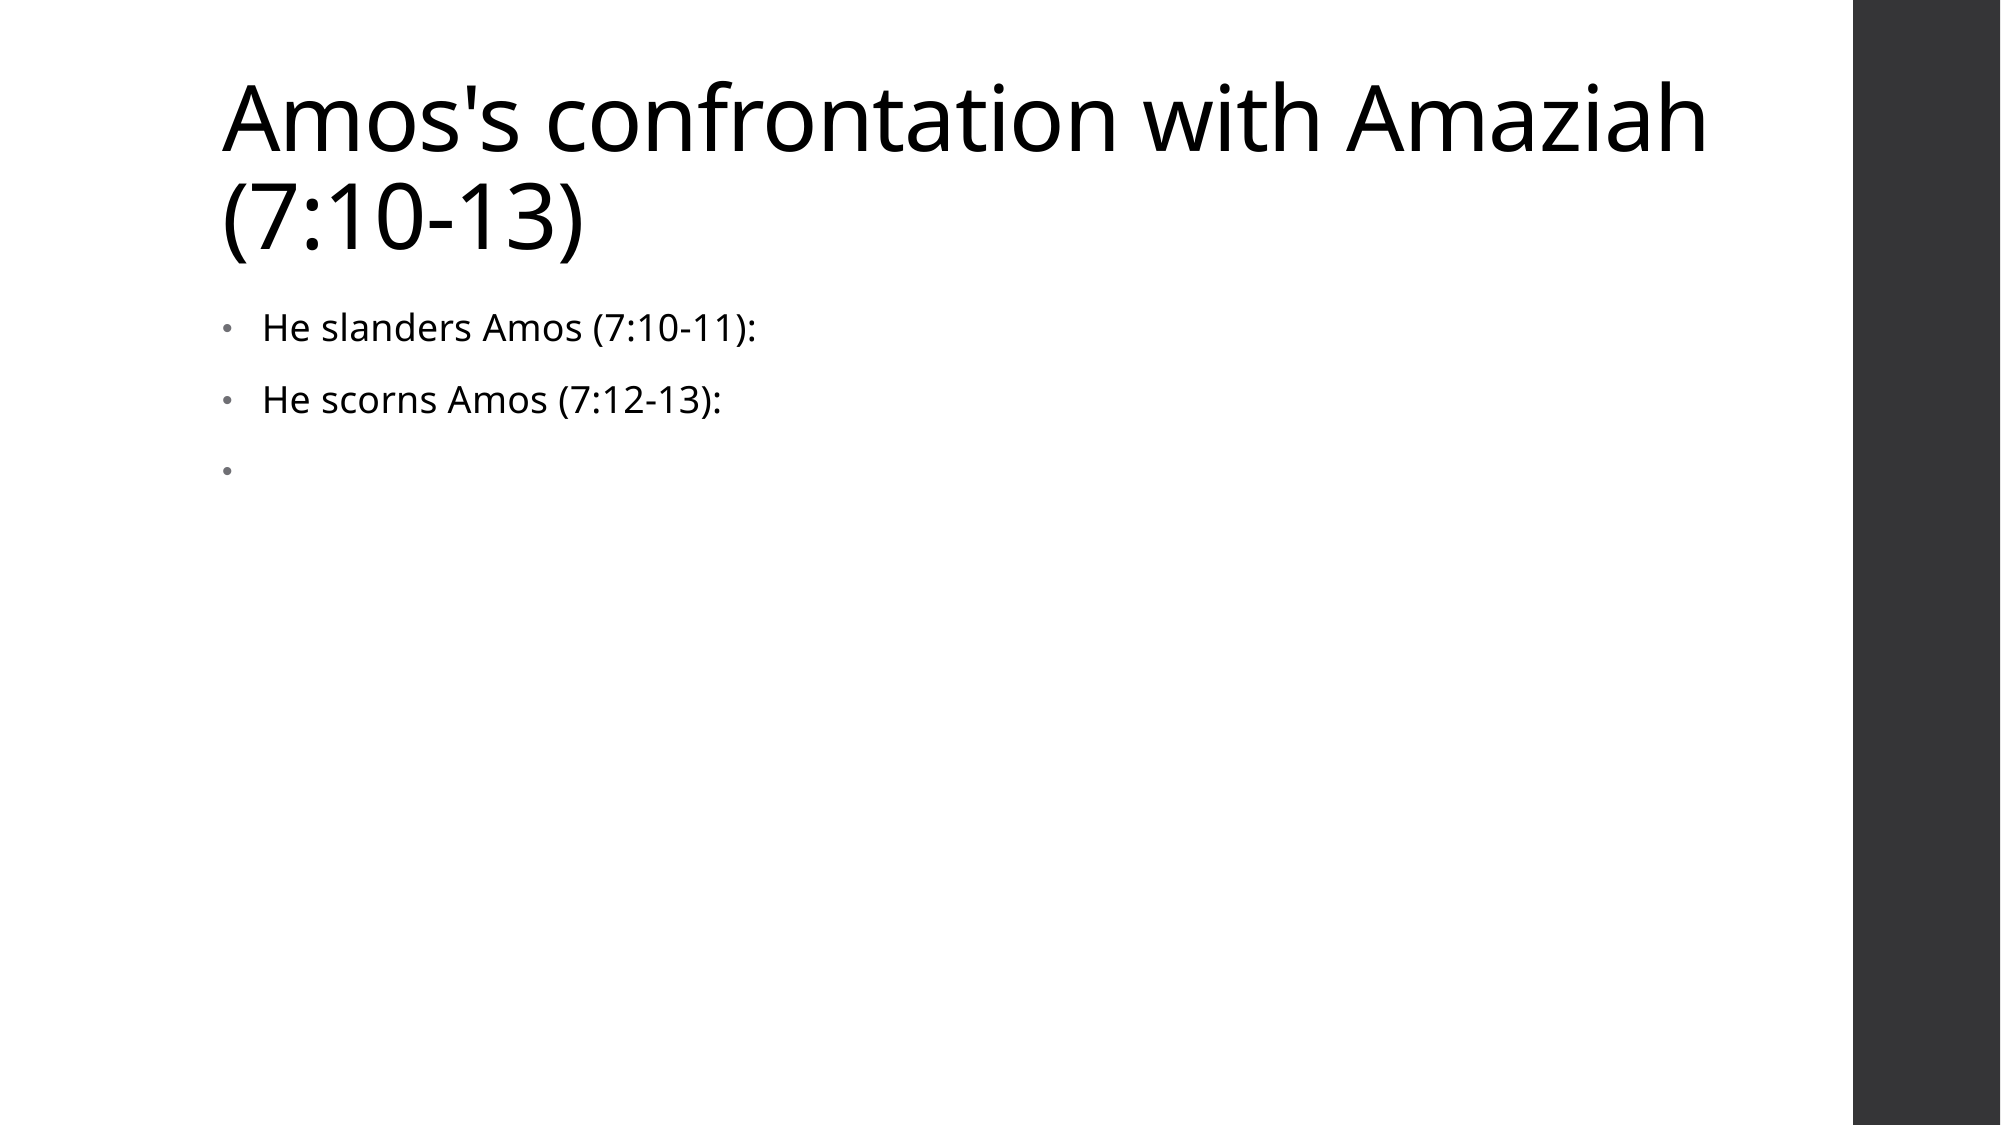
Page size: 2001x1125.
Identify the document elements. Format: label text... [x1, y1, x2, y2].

list He slanders Amos (7:10-11): He scorns Amos (7:12-13): [206, 299, 1617, 1014]
title Amos's confrontation with Amaziah (7:10-13) [206, 60, 1797, 278]
